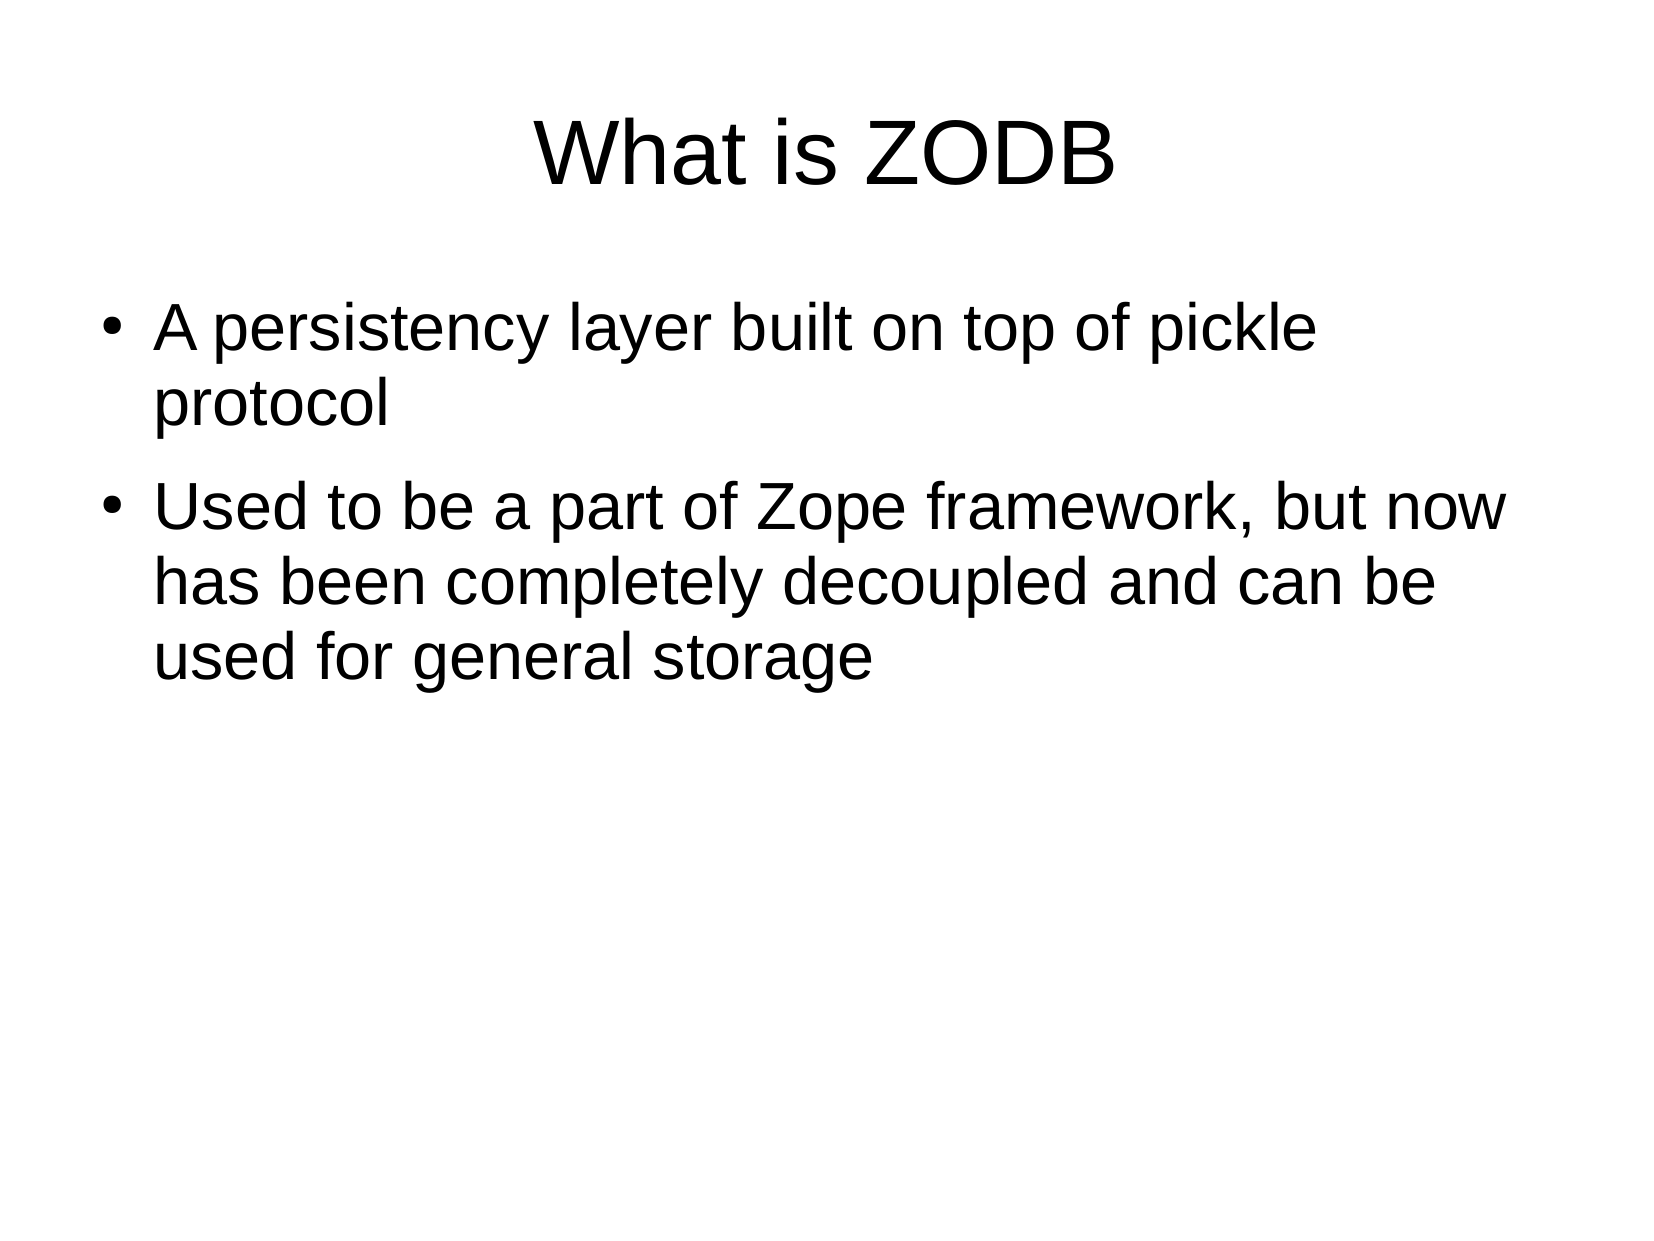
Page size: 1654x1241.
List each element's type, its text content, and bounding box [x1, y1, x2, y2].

title What is ZODB [82, 49, 1571, 257]
list A persistency layer built on top of pickle protocol Used to be a part of Zope framework, but now has been completely decoupled and can be used for general storage [82, 290, 1571, 1010]
